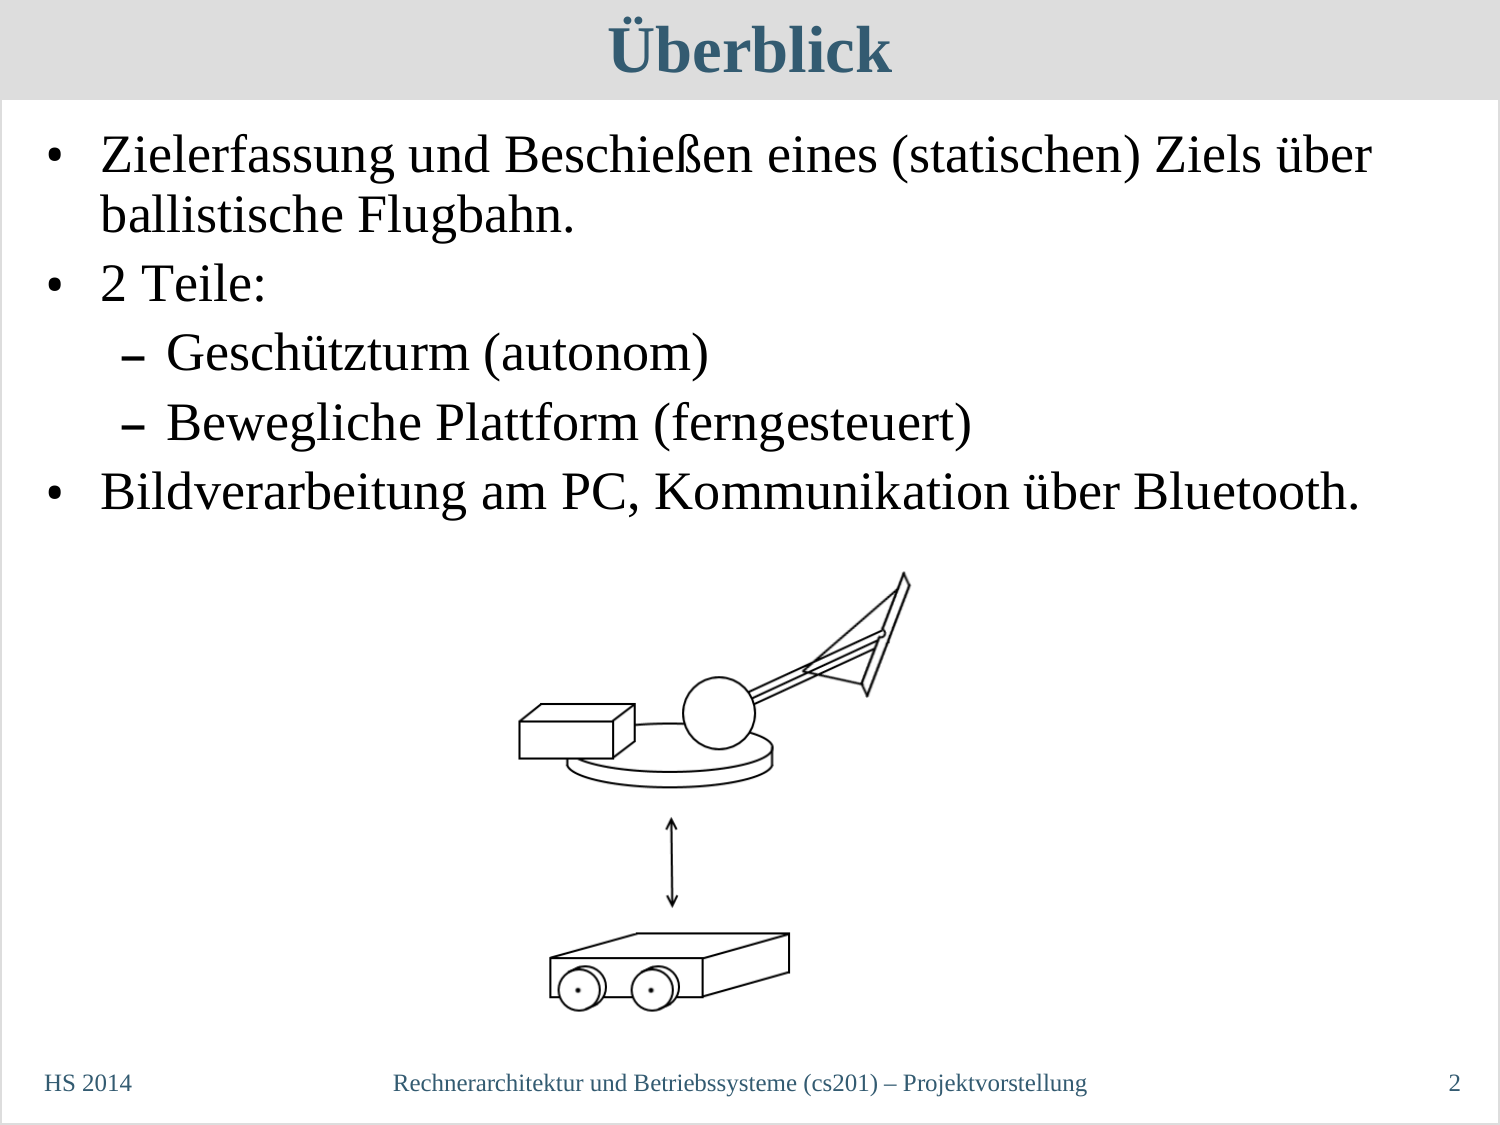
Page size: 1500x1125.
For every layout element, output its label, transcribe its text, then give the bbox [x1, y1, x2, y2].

title Überblick [0, 0, 1500, 100]
text_box Rechnerarchitektur und Betriebssysteme (cs201) – Projektvorstellung [300, 1058, 1201, 1107]
text_box <Nummer> [1375, 1058, 1477, 1097]
picture [501, 560, 930, 1025]
text_box HS 2014 [29, 1058, 195, 1097]
list Zielerfassung und Beschießen eines (statischen) Ziels über ballistische Flugbahn. 2 Teile: Geschützturm (autonom) Bewegliche Plattform (ferngesteuert) Bildverarbeitung am PC, Kommunikation über Bluetooth. [29, 116, 1480, 1004]
